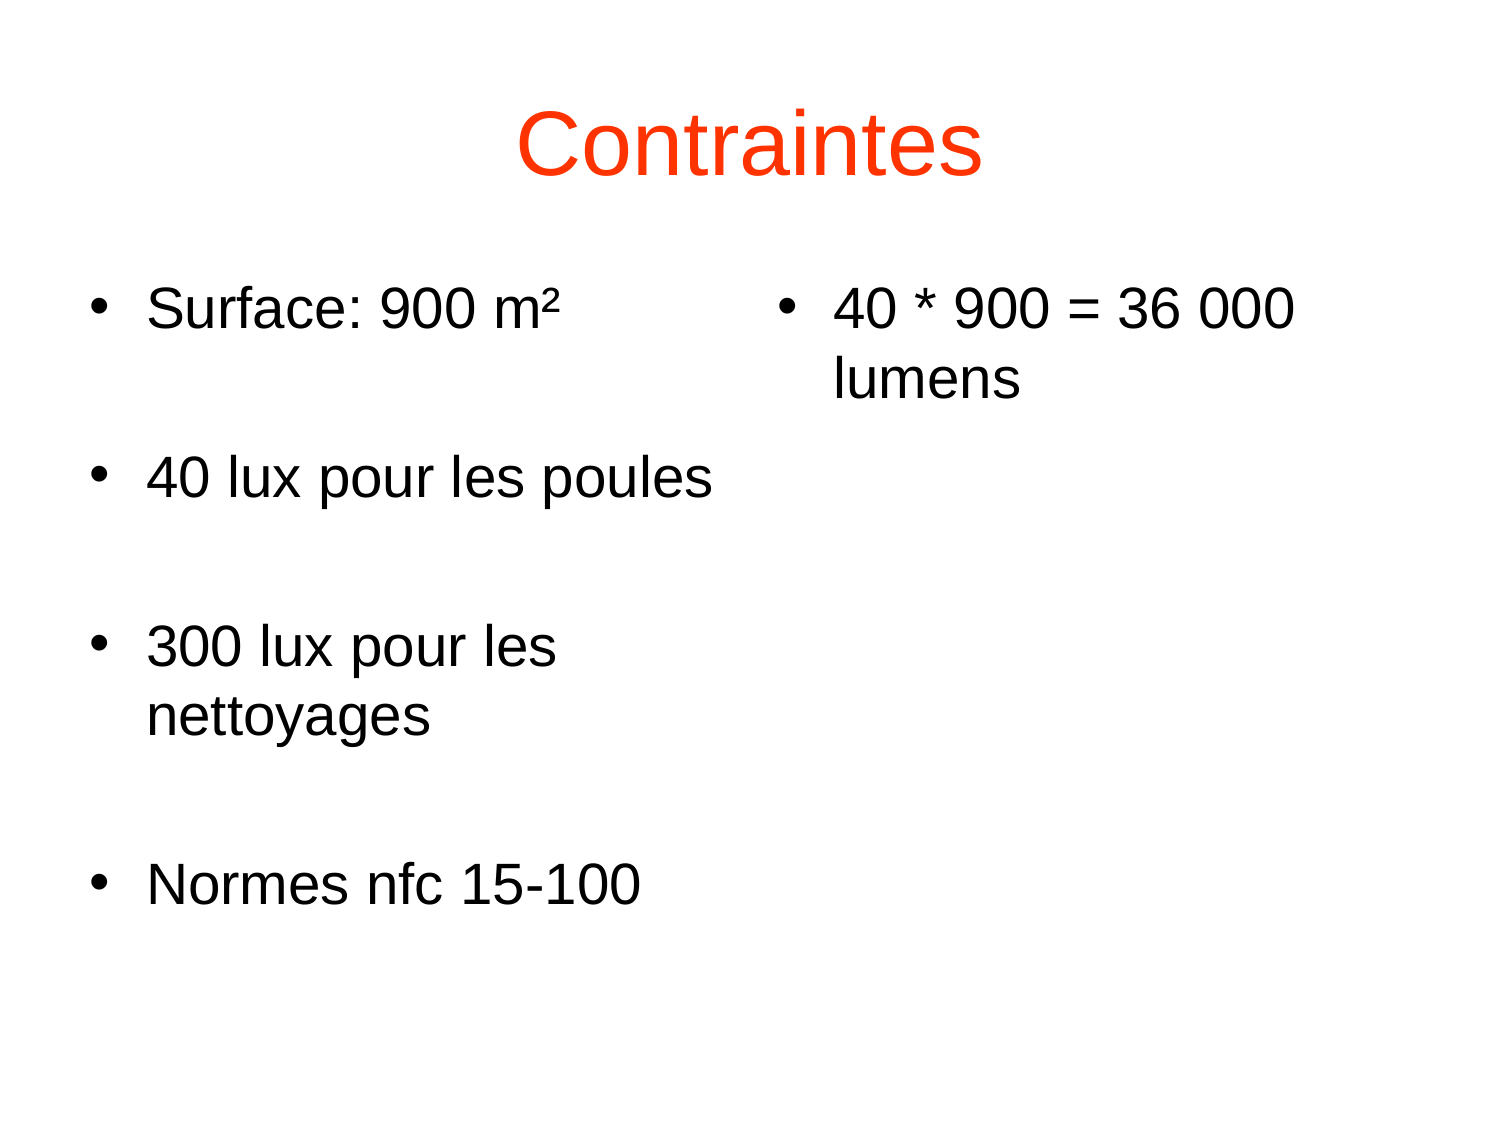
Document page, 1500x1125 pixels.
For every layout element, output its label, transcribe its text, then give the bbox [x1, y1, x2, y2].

list Surface: 900 m² 40 lux pour les poules 300 lux pour les nettoyages Normes nfc 15-100 [75, 262, 738, 1005]
list 40 * 900 = 36 000 lumens [762, 262, 1426, 1005]
title Contraintes [75, 45, 1426, 233]
